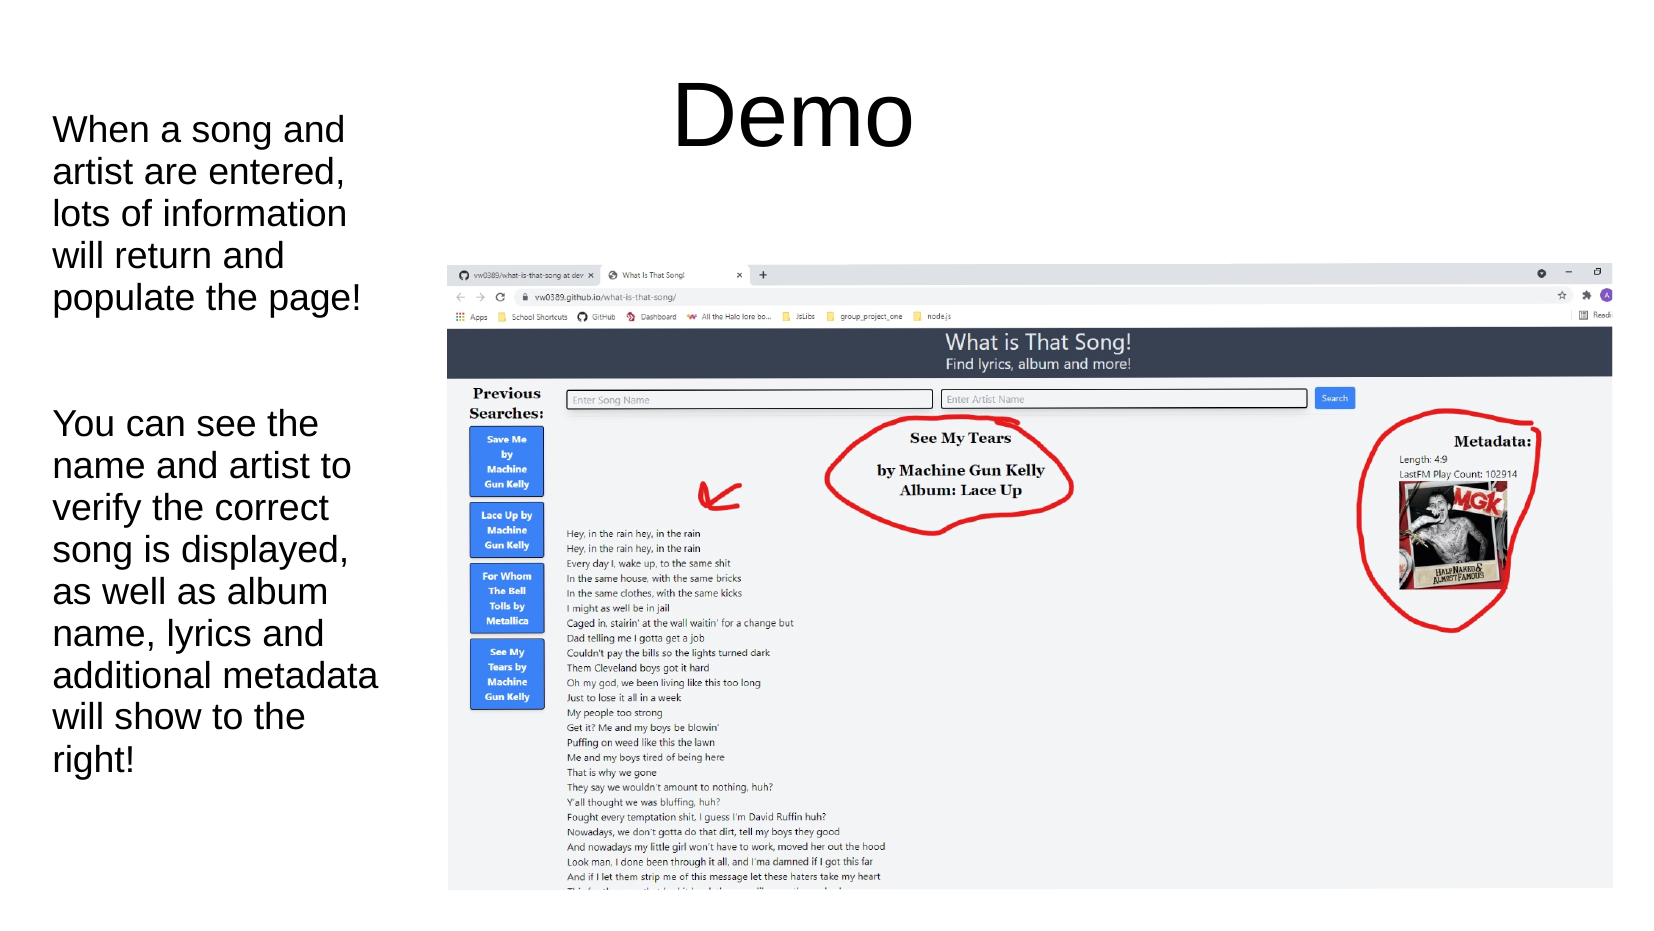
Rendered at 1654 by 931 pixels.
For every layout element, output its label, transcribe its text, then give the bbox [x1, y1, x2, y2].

title Demo [49, 37, 1538, 193]
text_box When a song and artist are entered, lots of information will return and populate the page! You can see the name and artist to verify the correct song is displayed, as well as album name, lyrics and additional metadata will show to the right! [37, 100, 413, 788]
picture [446, 262, 1613, 890]
